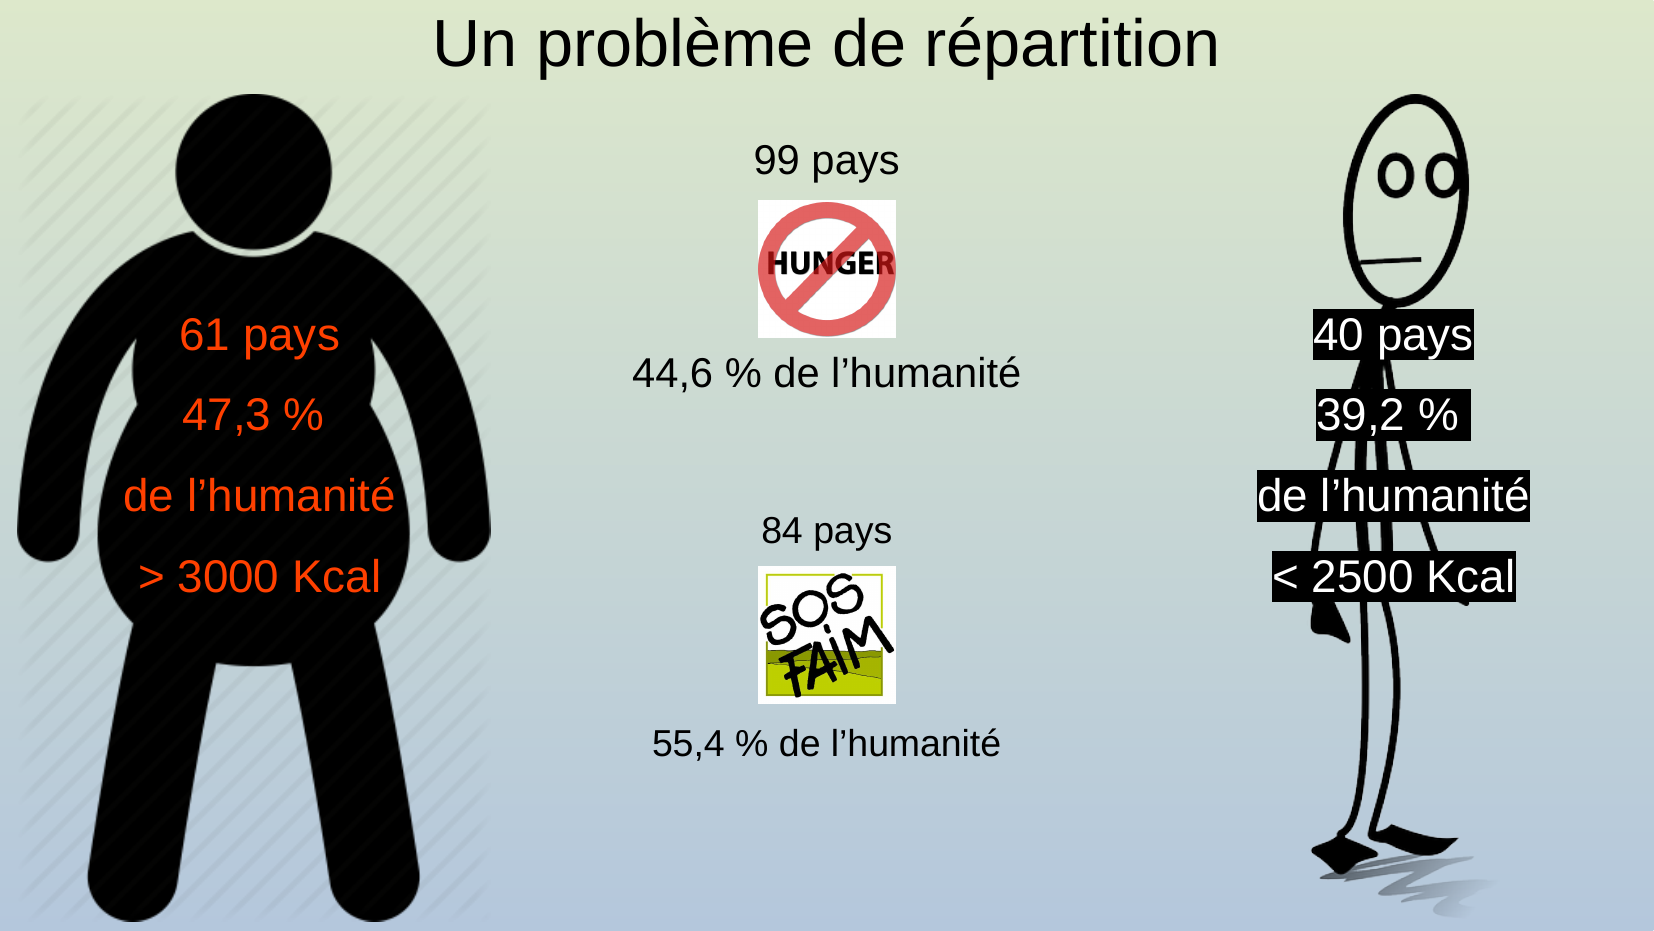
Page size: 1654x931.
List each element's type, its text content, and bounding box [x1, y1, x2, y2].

text_box 61 pays 47,3 % de l’humanité > 3000 Kcal [5, 301, 514, 610]
title Un problème de répartition [82, 5, 1571, 95]
text_box 44,6 % de l’humanité [617, 342, 1037, 413]
picture [758, 200, 896, 338]
picture [17, 610, 491, 922]
picture [1210, 610, 1623, 922]
text_box 84 pays [661, 501, 993, 559]
picture [17, 94, 491, 301]
text_box 99 pays [661, 129, 993, 192]
picture [1210, 94, 1623, 301]
text_box 40 pays 39,2 % de l’humanité < 2500 Kcal [1139, 301, 1648, 610]
picture [758, 566, 896, 705]
text_box 55,4 % de l’humanité [634, 714, 1019, 774]
